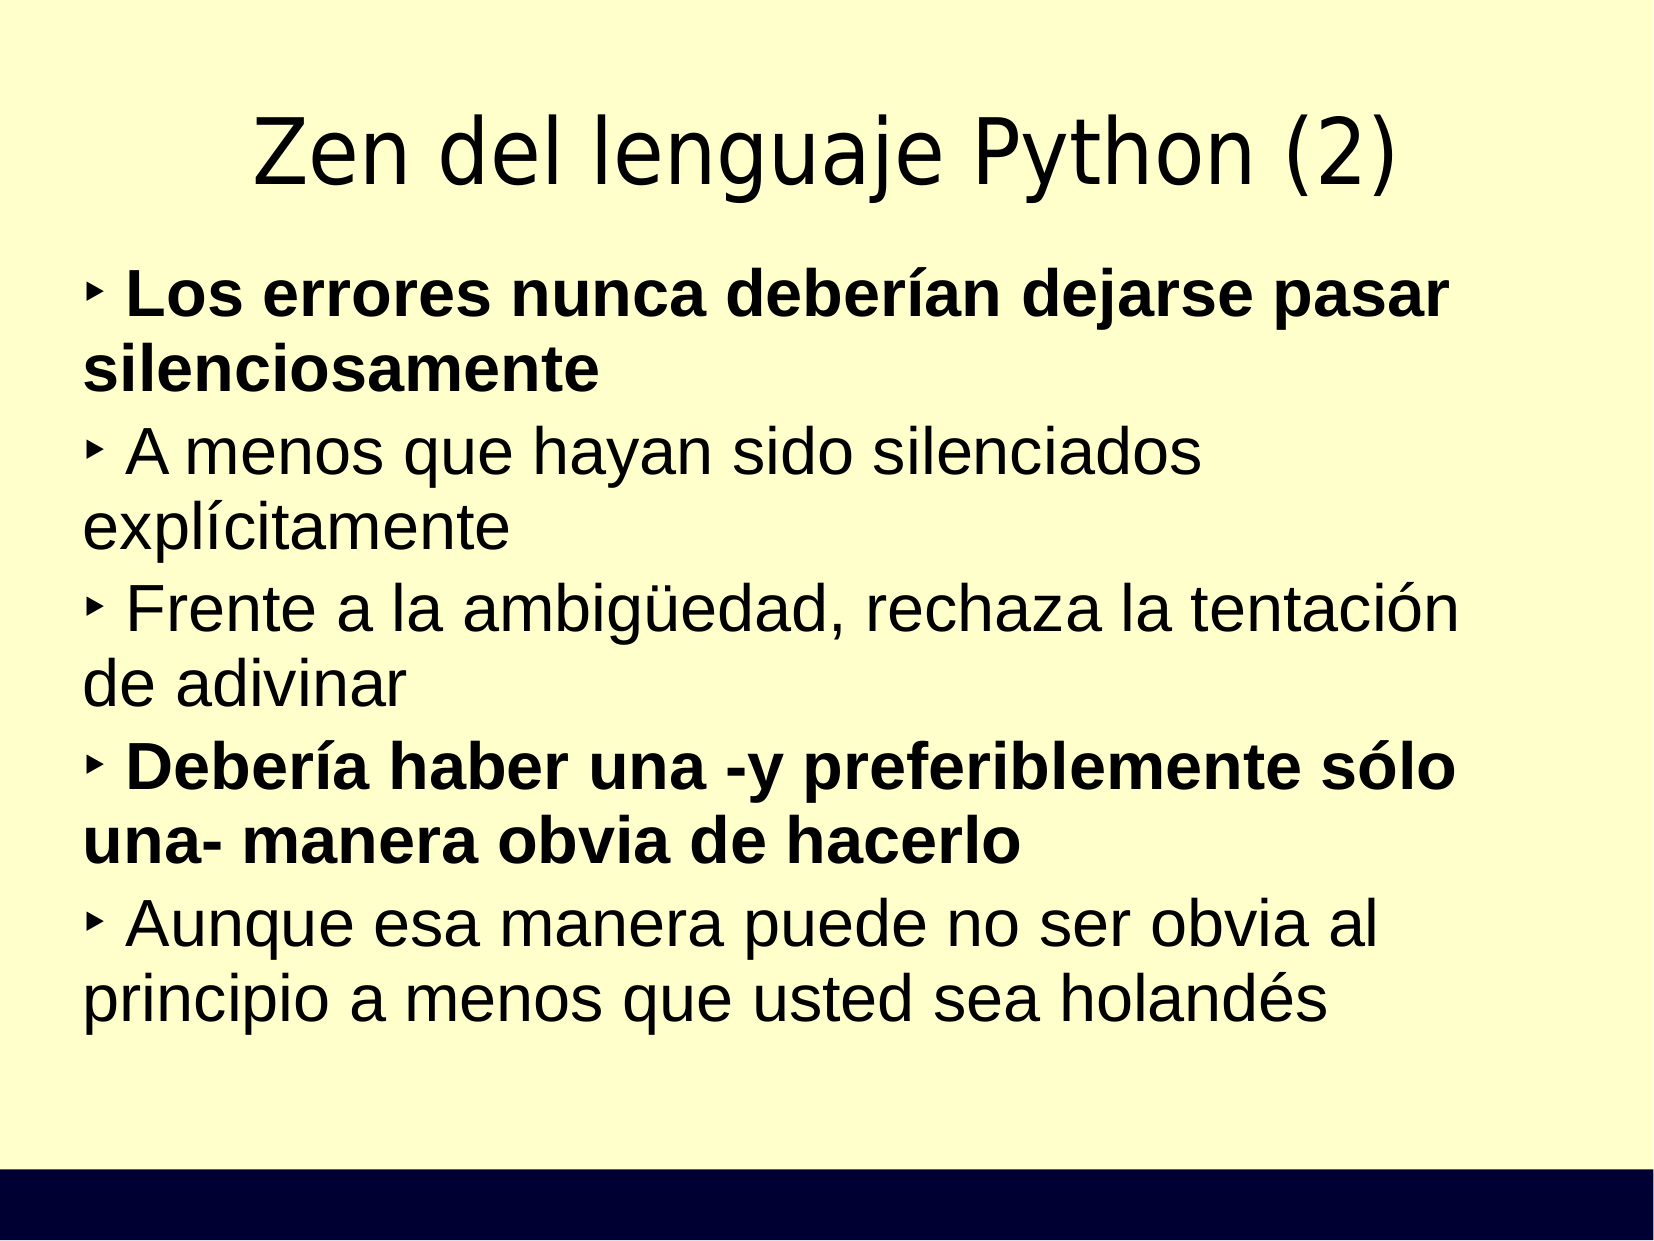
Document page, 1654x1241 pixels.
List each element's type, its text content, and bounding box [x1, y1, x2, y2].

list ‣ Los errores nunca deberían dejarse pasar silenciosamente ‣ A menos que hayan sido silenciados explícitamente ‣ Frente a la ambigüedad, rechaza la tentación de adivinar ‣ Debería haber una -y preferiblemente sólo una- manera obvia de hacerlo ‣ Aunque esa manera puede no ser obvia al principio a menos que usted sea holandés [82, 256, 1538, 1146]
title Zen del lenguaje Python (2) [82, 49, 1571, 257]
